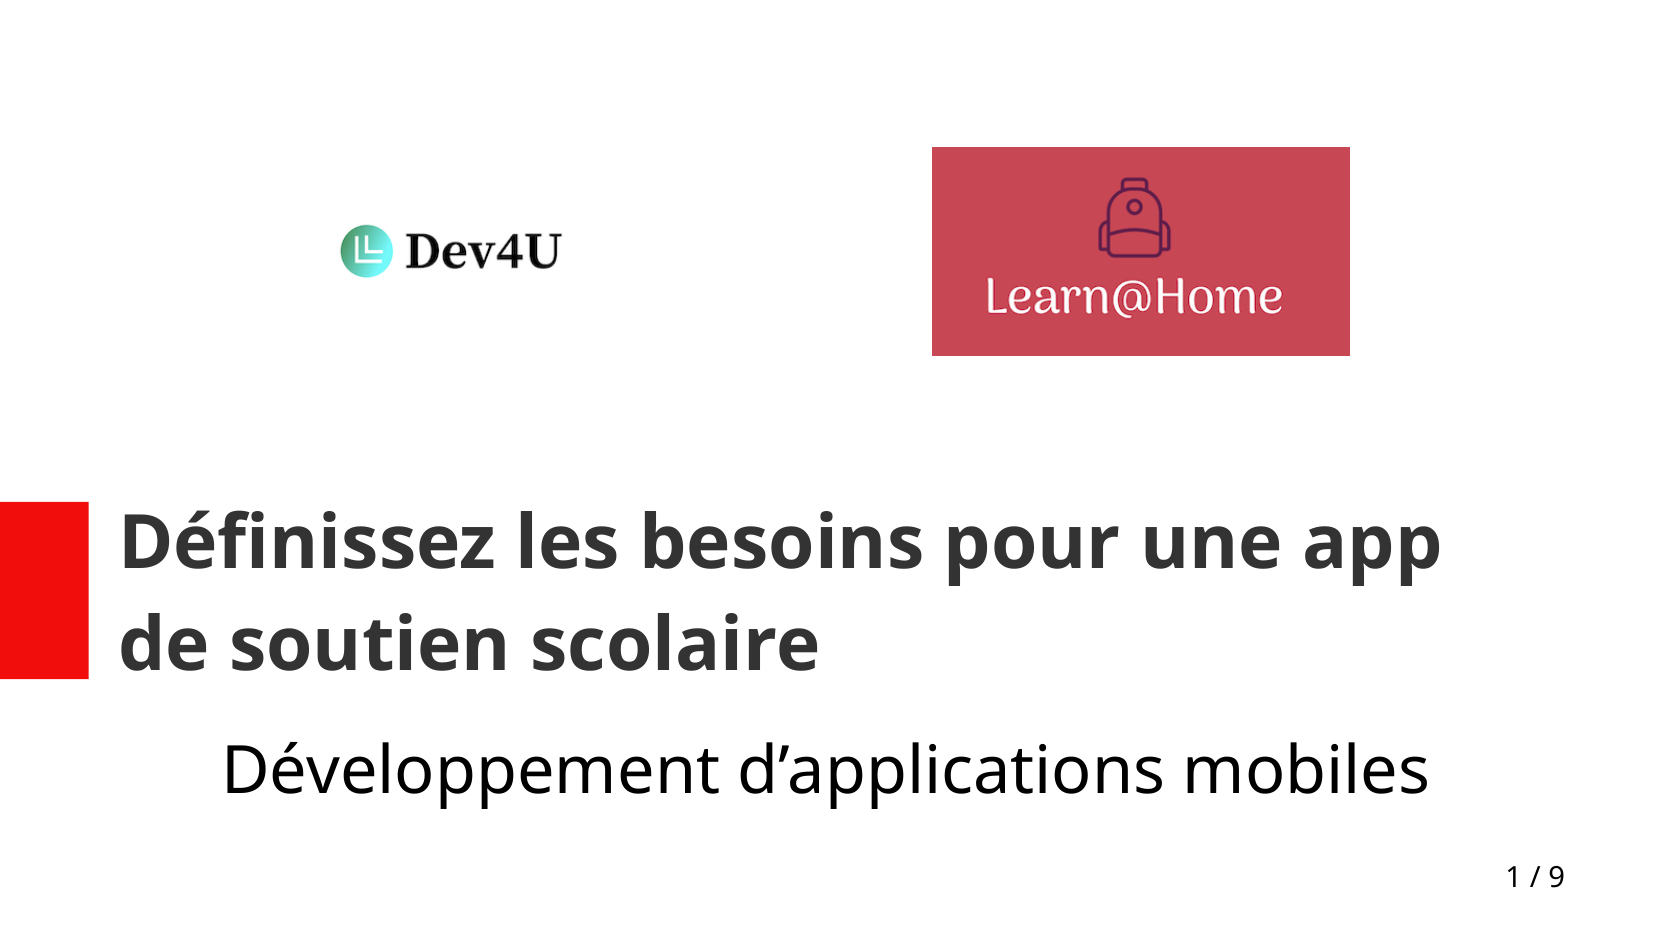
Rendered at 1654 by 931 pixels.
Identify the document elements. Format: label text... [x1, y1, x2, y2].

title Définissez les besoins pour une app de soutien scolaire [118, 488, 1536, 693]
picture [932, 147, 1350, 356]
subtitle Développement d’applications mobiles [118, 708, 1536, 827]
picture [295, 181, 608, 323]
